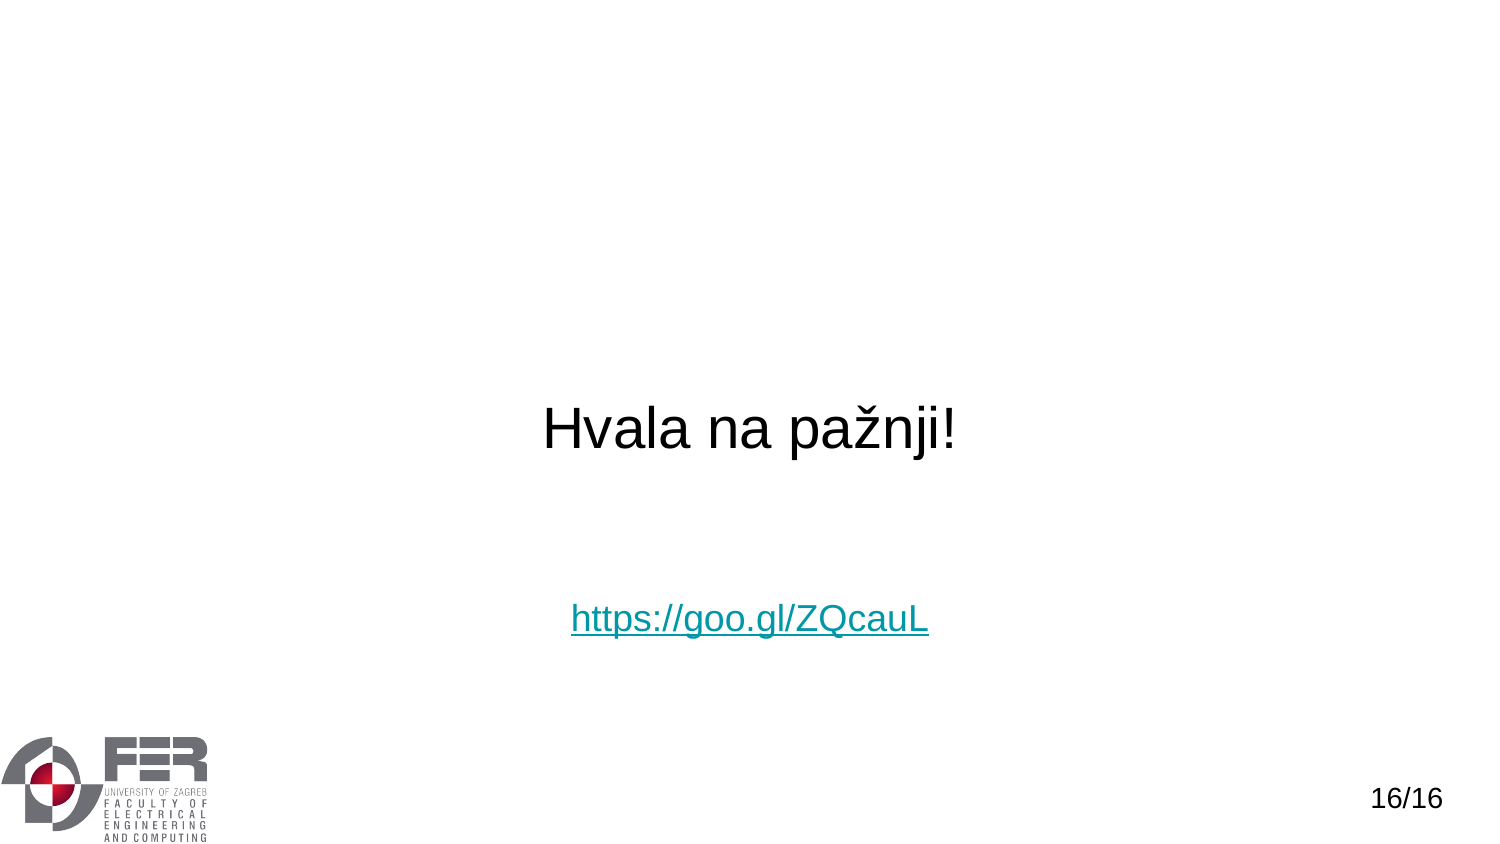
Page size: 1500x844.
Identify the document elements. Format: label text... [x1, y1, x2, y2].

list https://goo.gl/ZQcauL [51, 578, 1449, 655]
title Hvala na pažnji! [51, 374, 1449, 469]
slide_number <number>/16 [1355, 764, 1480, 830]
picture [0, 736, 208, 844]
